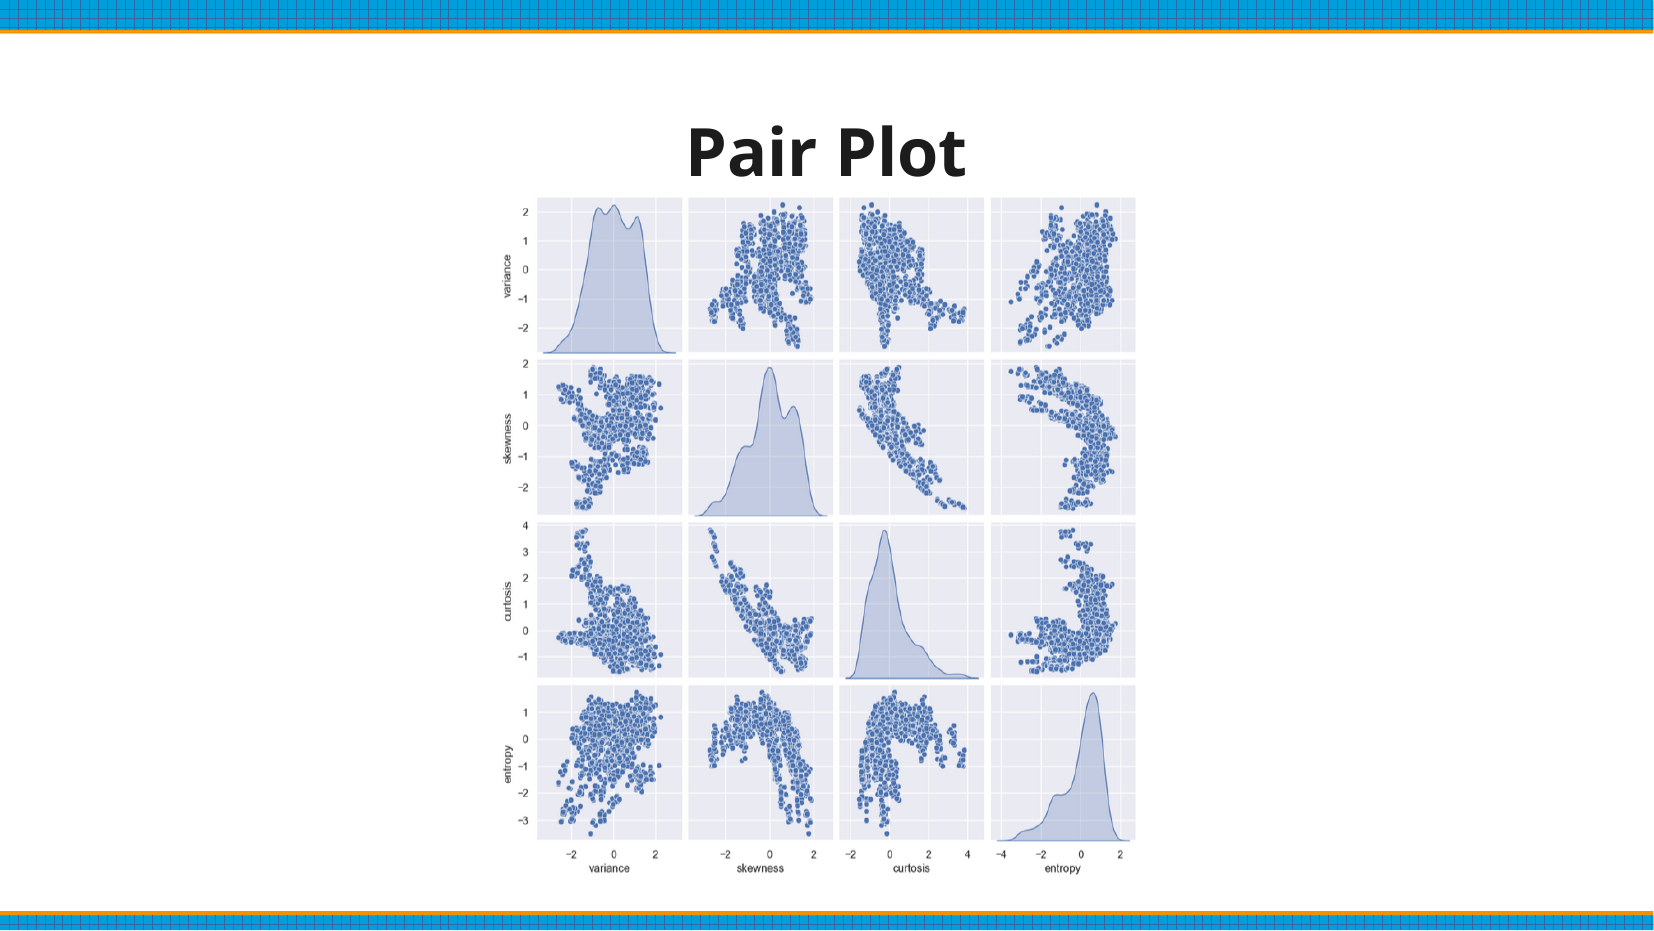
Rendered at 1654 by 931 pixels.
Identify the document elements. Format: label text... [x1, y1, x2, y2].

subtitle Pair Plot [82, 105, 1571, 826]
picture [487, 187, 1145, 882]
